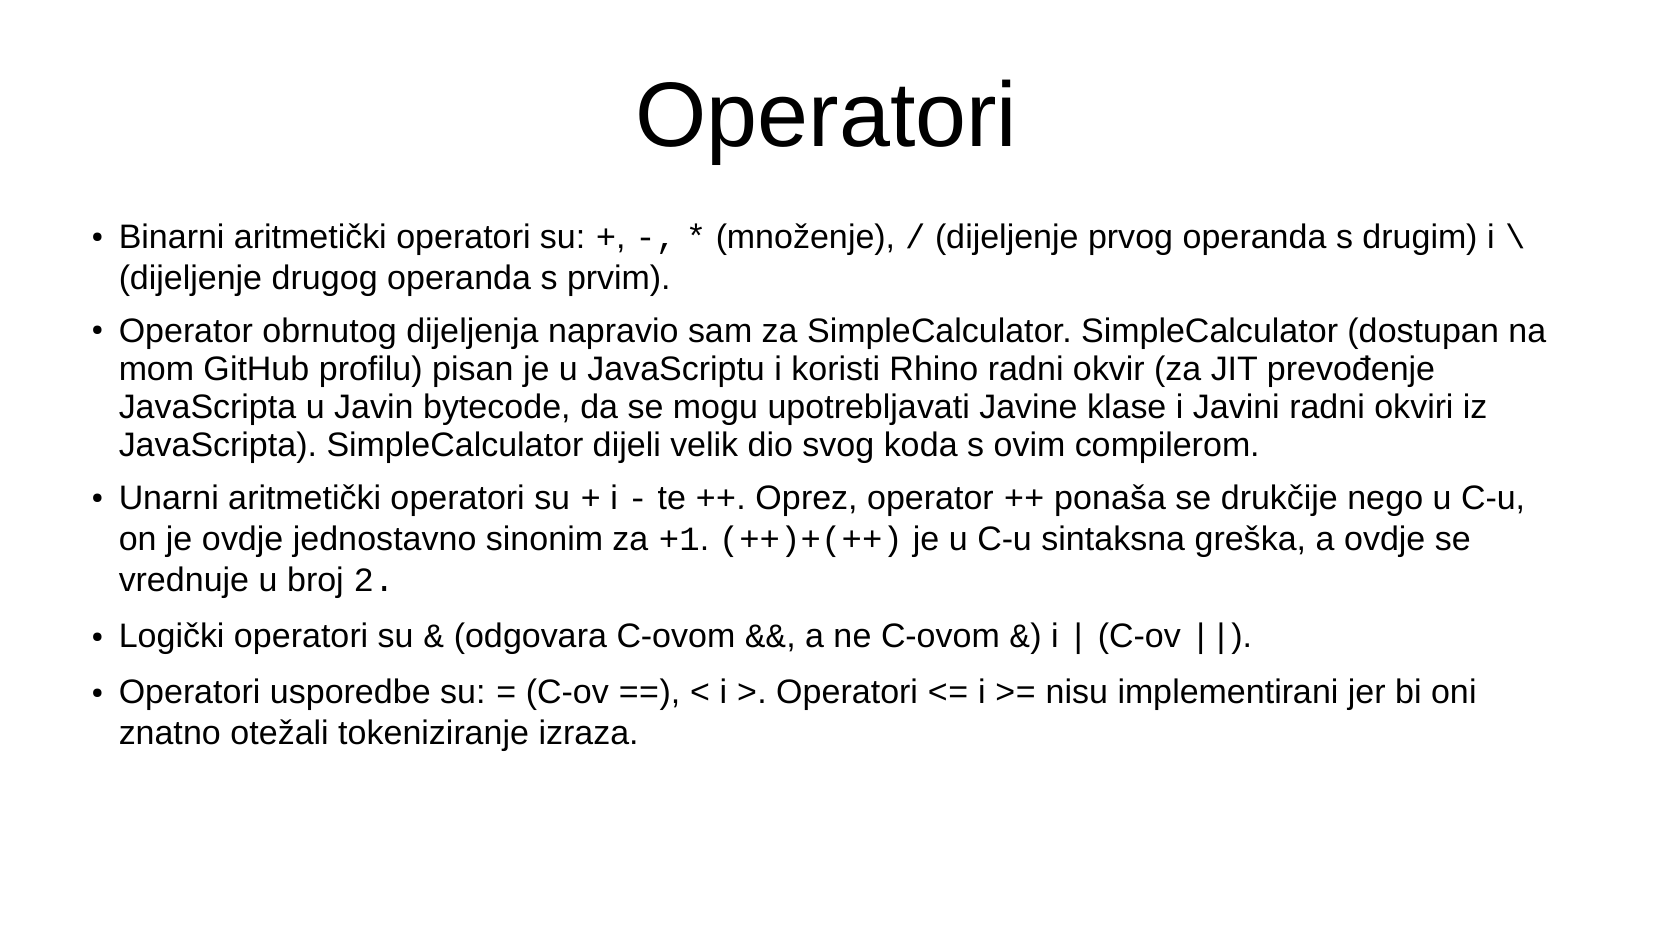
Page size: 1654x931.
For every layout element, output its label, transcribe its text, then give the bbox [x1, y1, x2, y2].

list Binarni aritmetički operatori su: +, -, * (množenje), / (dijeljenje prvog operanda s drugim) i \ (dijeljenje drugog operanda s prvim). Operator obrnutog dijeljenja napravio sam za SimpleCalculator. SimpleCalculator (dostupan na mom GitHub profilu) pisan je u JavaScriptu i koristi Rhino radni okvir (za JIT prevođenje JavaScripta u Javin bytecode, da se mogu upotrebljavati Javine klase i Javini radni okviri iz JavaScripta). SimpleCalculator dijeli velik dio svog koda s ovim compilerom. Unarni aritmetički operatori su + i - te ++. Oprez, operator ++ ponaša se drukčije nego u C-u, on je ovdje jednostavno sinonim za +1. (++)+(++) je u C-u sintaksna greška, a ovdje se vrednuje u broj 2. Logički operatori su & (odgovara C-ovom &&, a ne C-ovom &) i | (C-ov ||). Operatori usporedbe su: = (C-ov ==), < i >. Operatori <= i >= nisu implementirani jer bi oni znatno otežali tokeniziranje izraza. [82, 217, 1571, 758]
title Operatori [82, 37, 1571, 193]
